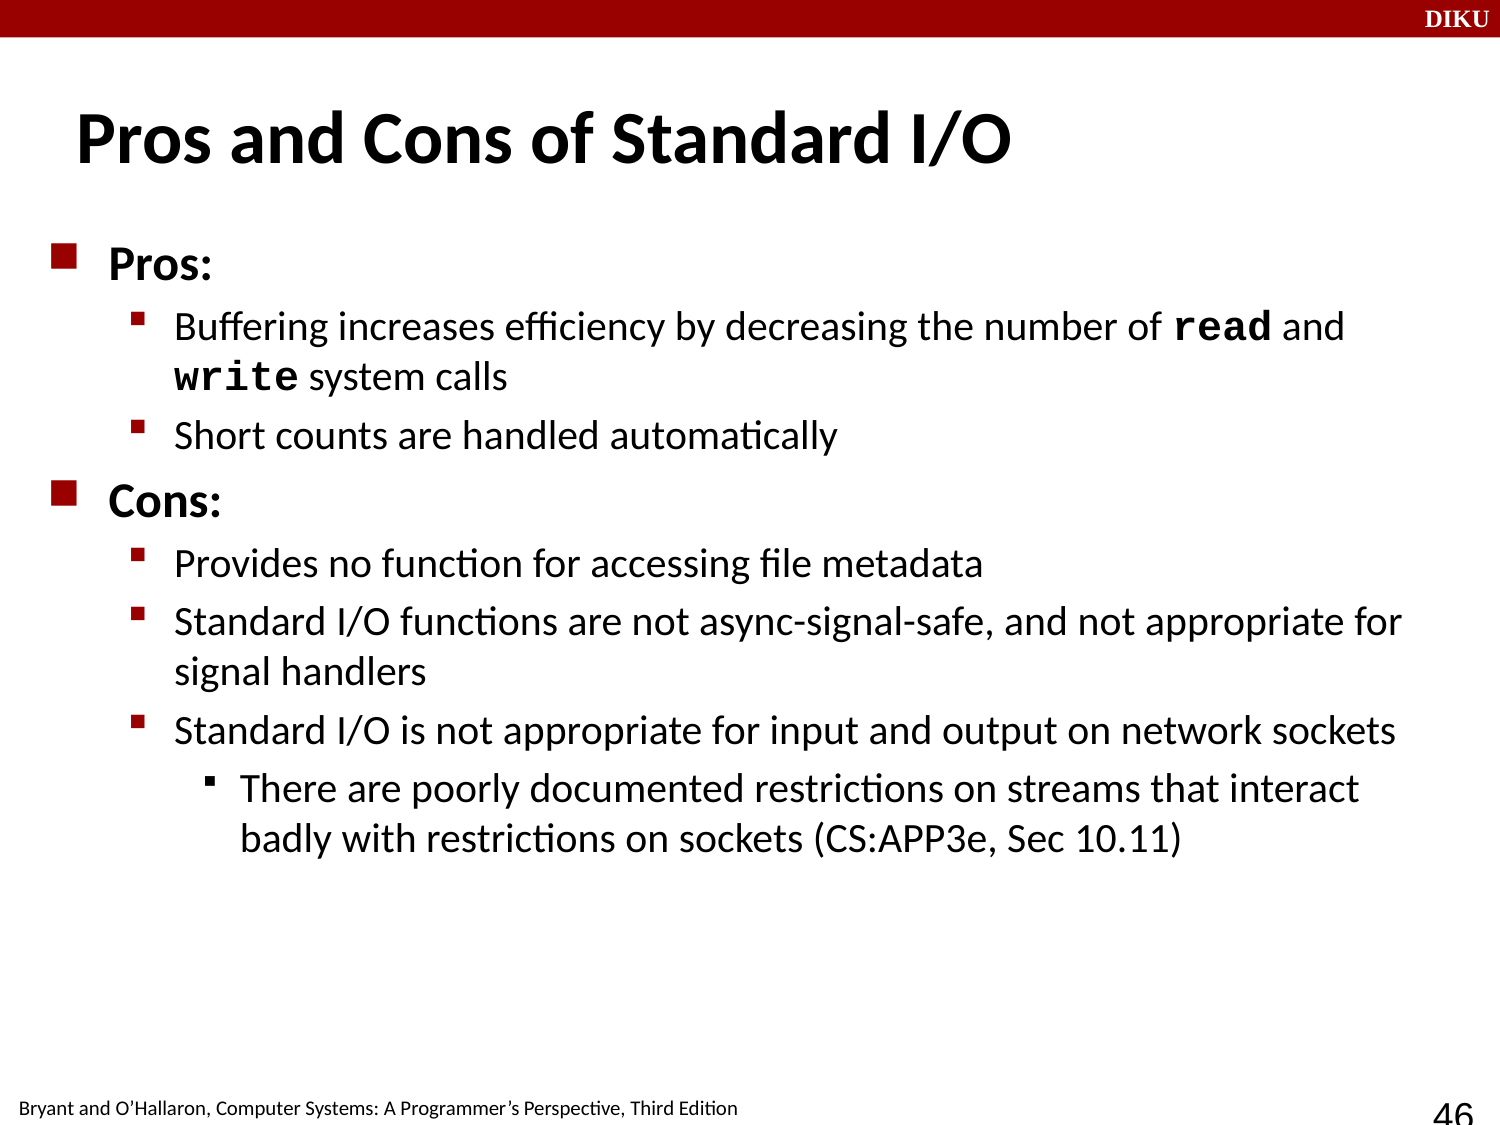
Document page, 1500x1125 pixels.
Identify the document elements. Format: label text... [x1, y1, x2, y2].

text_box Pros and Cons of Standard I/O [61, 71, 1307, 197]
text_box Pros: Buffering increases efficiency by decreasing the number of read and write system calls Short counts are handled automatically Cons: Provides no function for accessing file metadata Standard I/O functions are not async-signal-safe, and not appropriate for signal handlers Standard I/O is not appropriate for input and output on network sockets There are poorly documented restrictions on streams that interact badly with restrictions on sockets (CS:APP3e, Sec 10.11) [37, 223, 1425, 1039]
